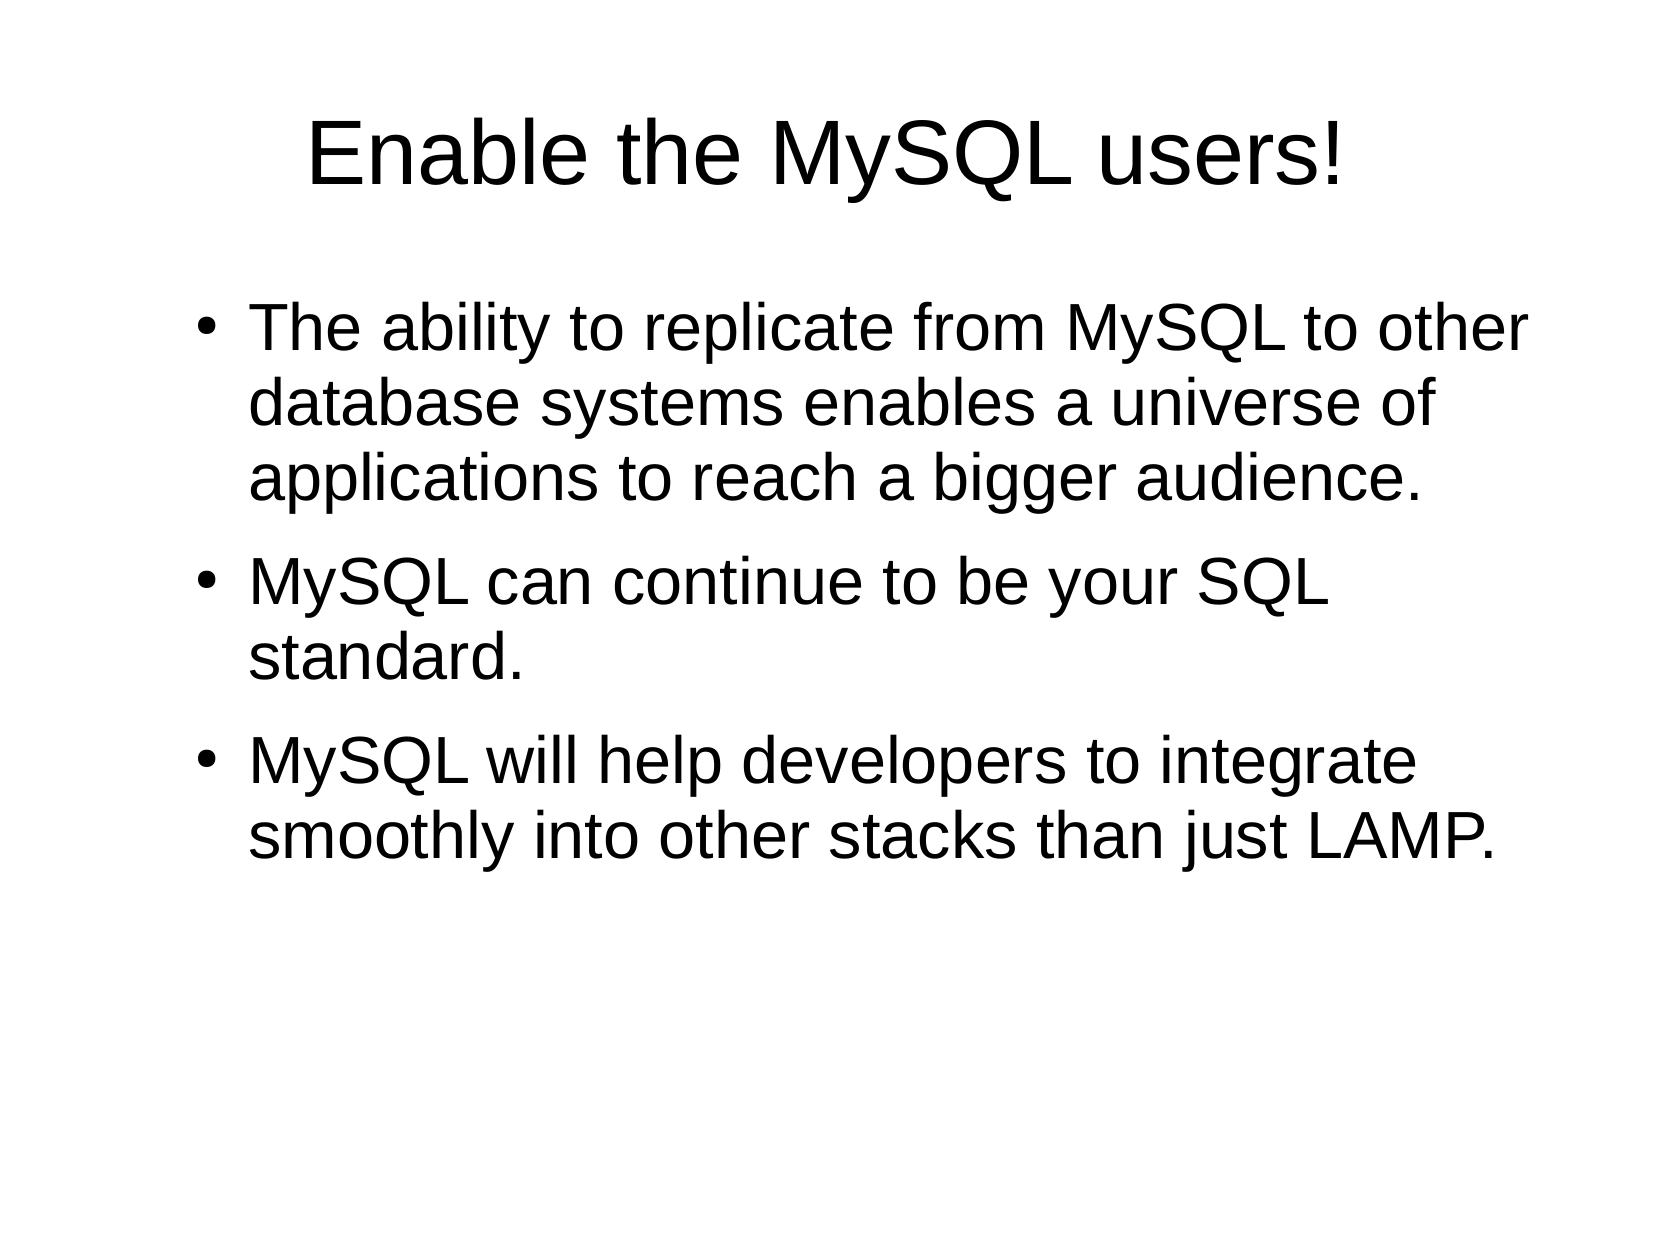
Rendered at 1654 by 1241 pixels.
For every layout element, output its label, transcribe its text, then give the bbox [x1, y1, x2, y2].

list The ability to replicate from MySQL to other database systems enables a universe of applications to reach a bigger audience. MySQL can continue to be your SQL standard. MySQL will help developers to integrate smoothly into other stacks than just LAMP. [177, 290, 1572, 1094]
title Enable the MySQL users! [82, 56, 1571, 250]
